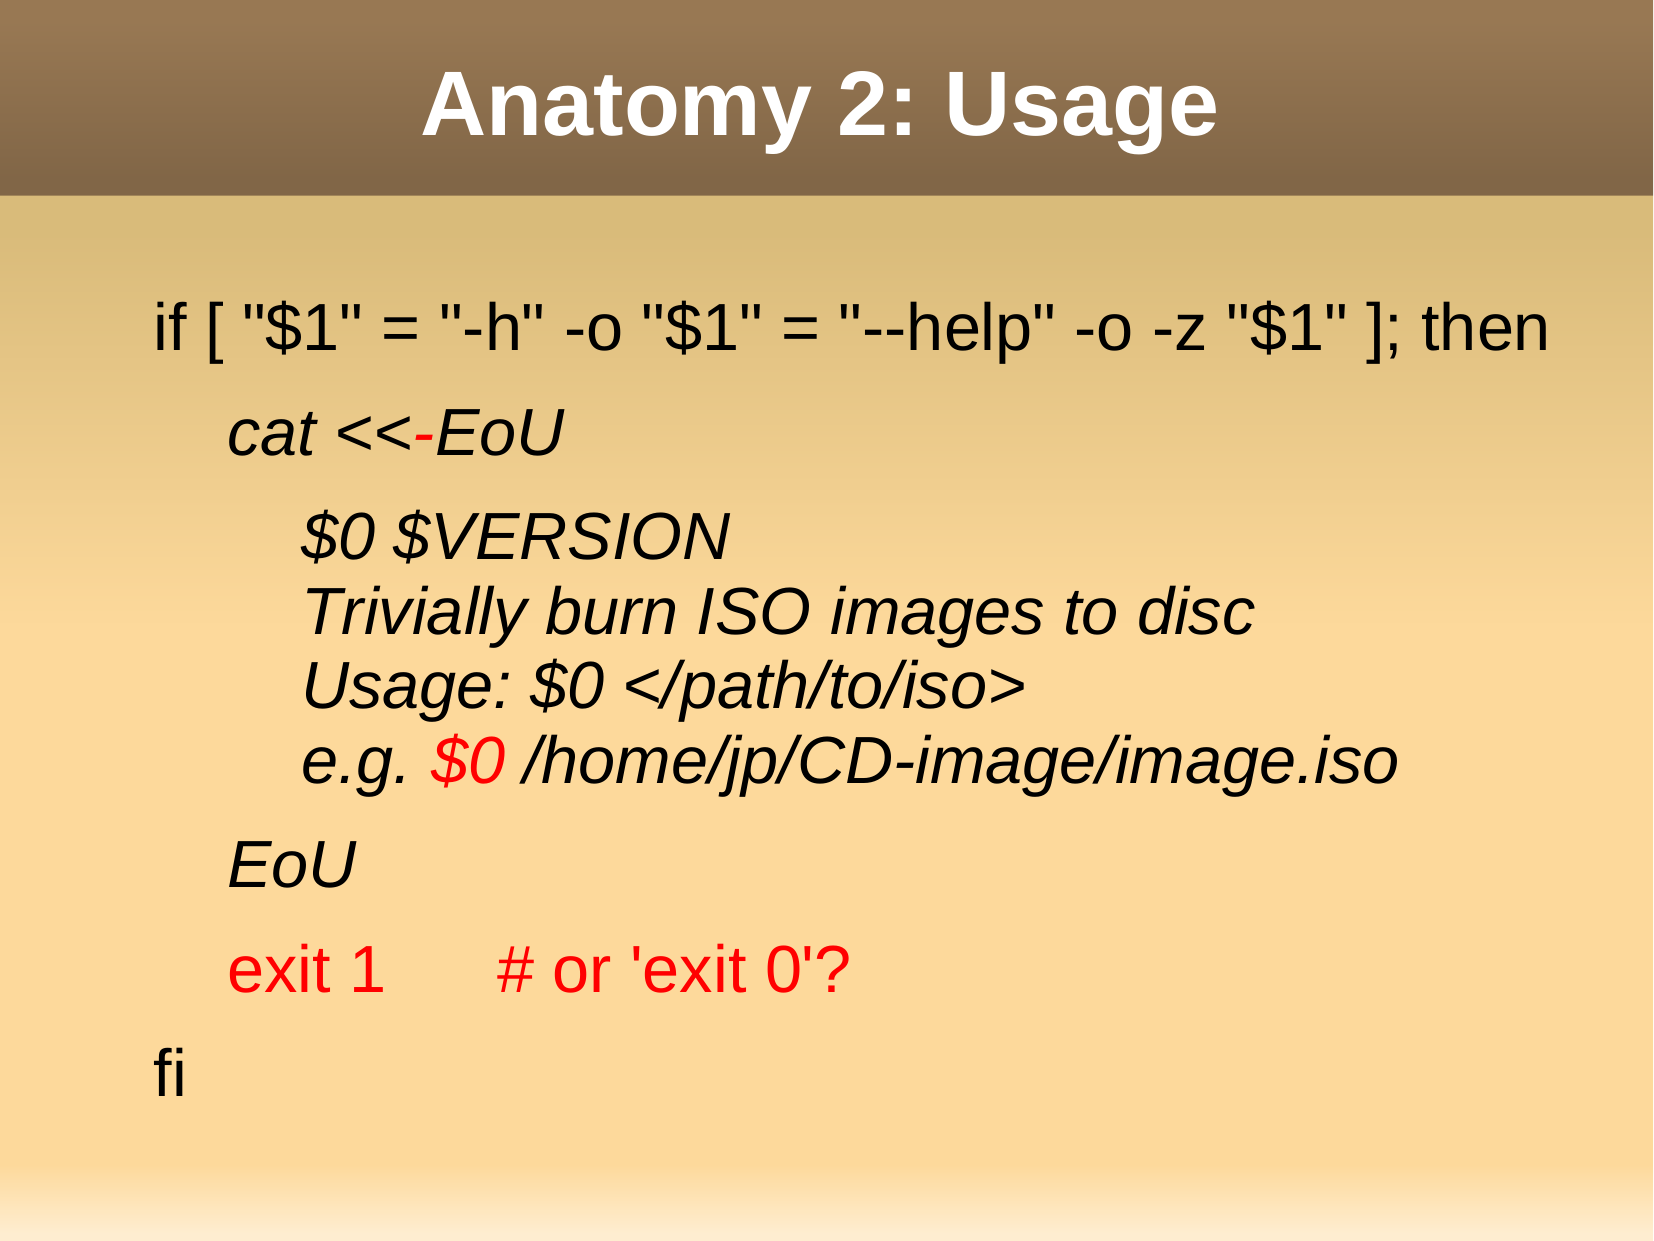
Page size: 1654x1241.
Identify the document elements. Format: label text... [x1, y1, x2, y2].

picture [0, 0, 1654, 1241]
title Anatomy 2: Usage [76, 0, 1565, 208]
list if [ "$1" = "-h" -o "$1" = "--help" -o -z "$1" ]; then cat <<-EoU $0 $VERSION Trivially burn ISO images to disc Usage: $0 </path/to/iso> e.g. $0 /home/jp/CD-image/image.iso EoU exit 1 # or 'exit 0'? fi [82, 290, 1571, 1112]
